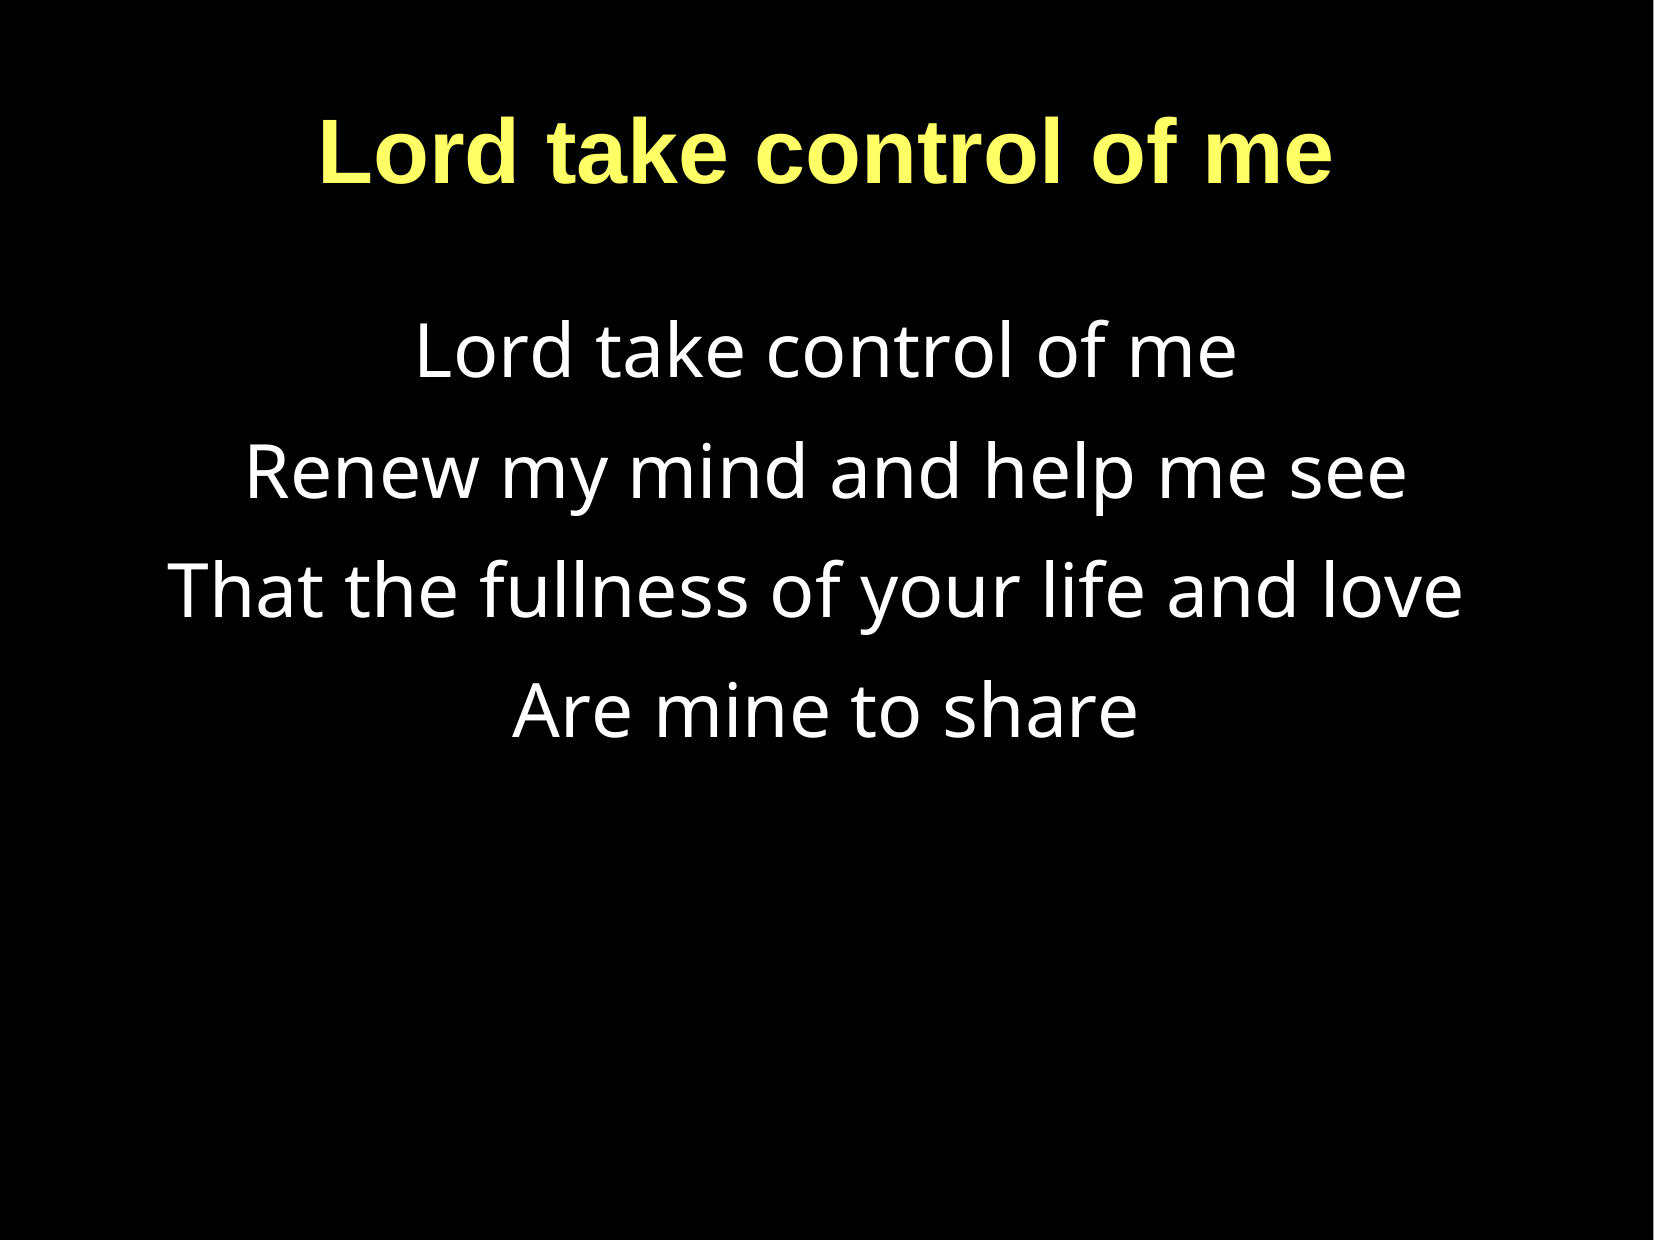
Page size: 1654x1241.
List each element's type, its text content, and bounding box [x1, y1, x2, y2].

title Lord take control of me [0, 49, 1654, 257]
list Lord take control of me Renew my mind and help me see That the fullness of your life and love Are mine to share [0, 307, 1654, 1027]
